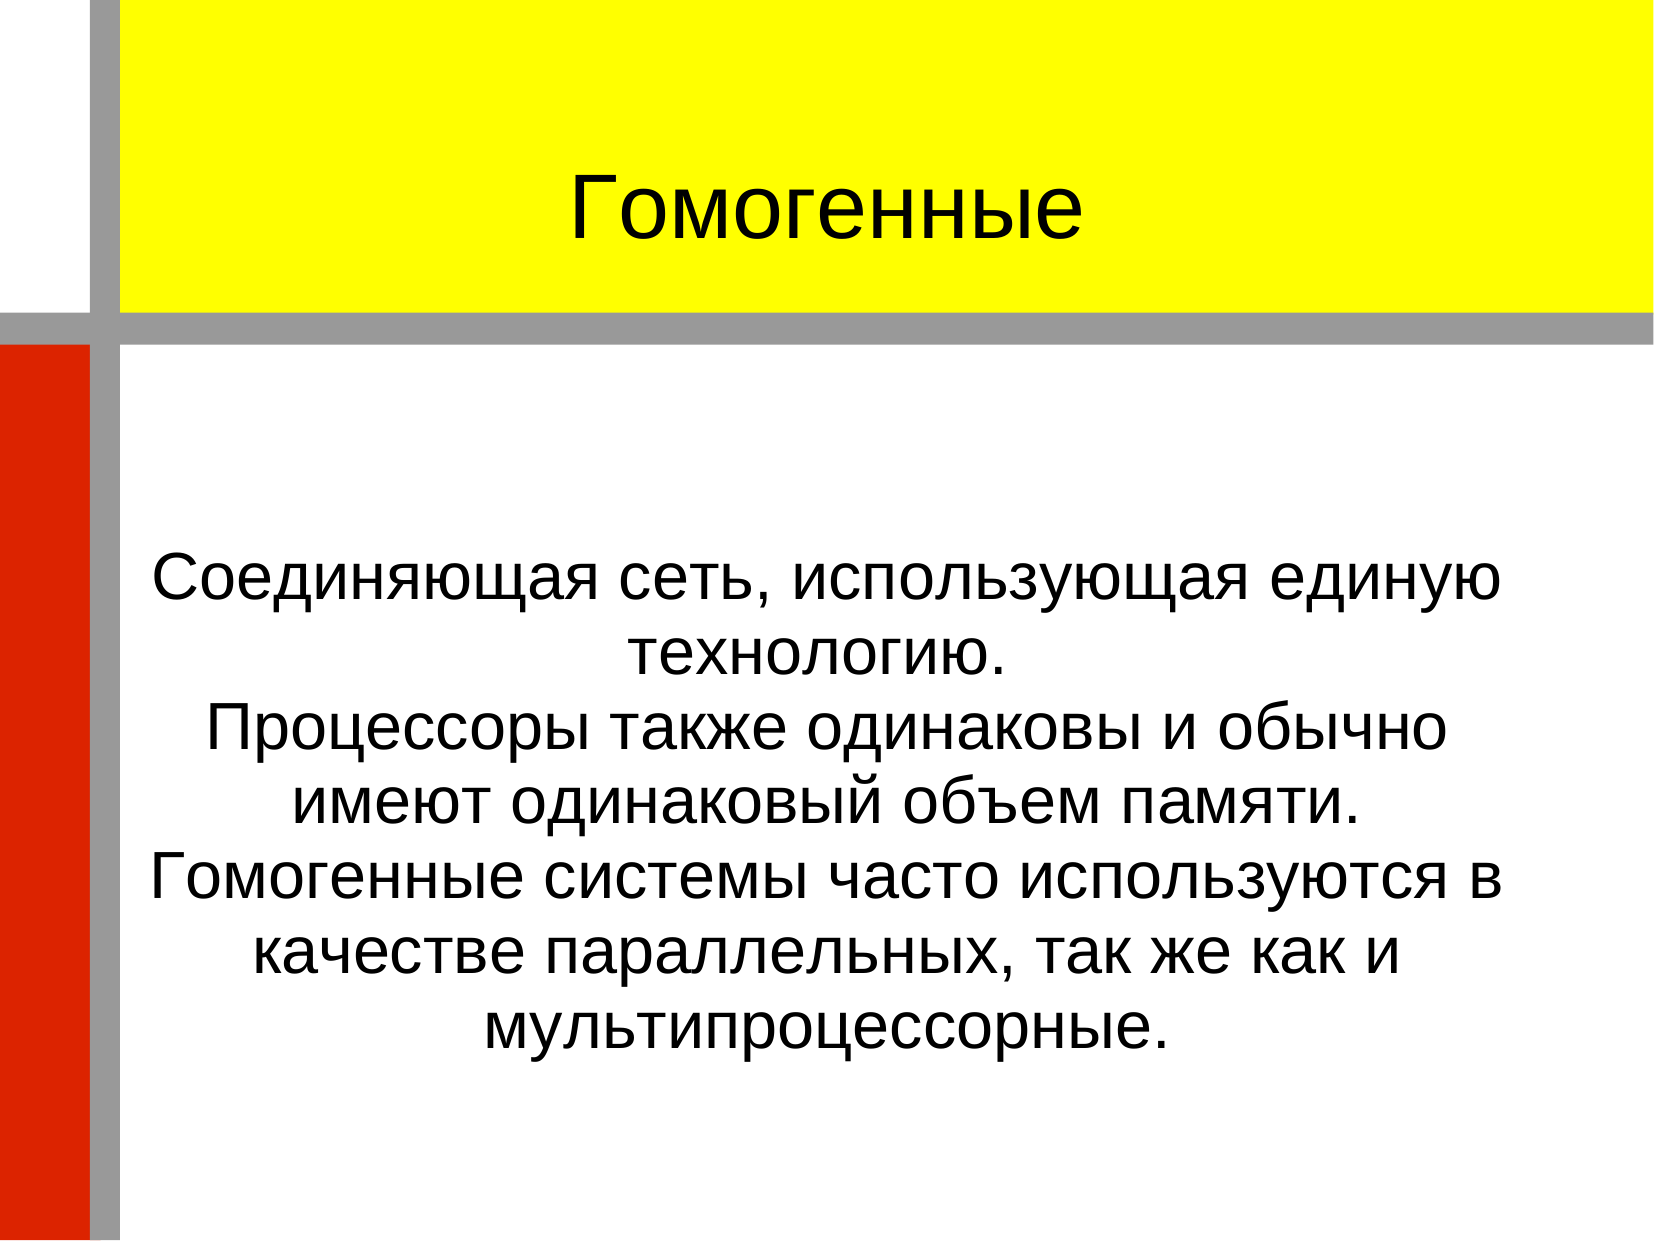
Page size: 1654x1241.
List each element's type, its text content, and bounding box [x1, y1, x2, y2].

title Гомогенные [121, 110, 1534, 303]
subtitle Соединяющая сеть, использующая единую технологию. Процессоры также одинаковы и обычно имеют одинаковый объем памяти. Гомогенные системы часто используются в качестве параллельных, так же как и мультипроцессорные. [121, 399, 1534, 1203]
